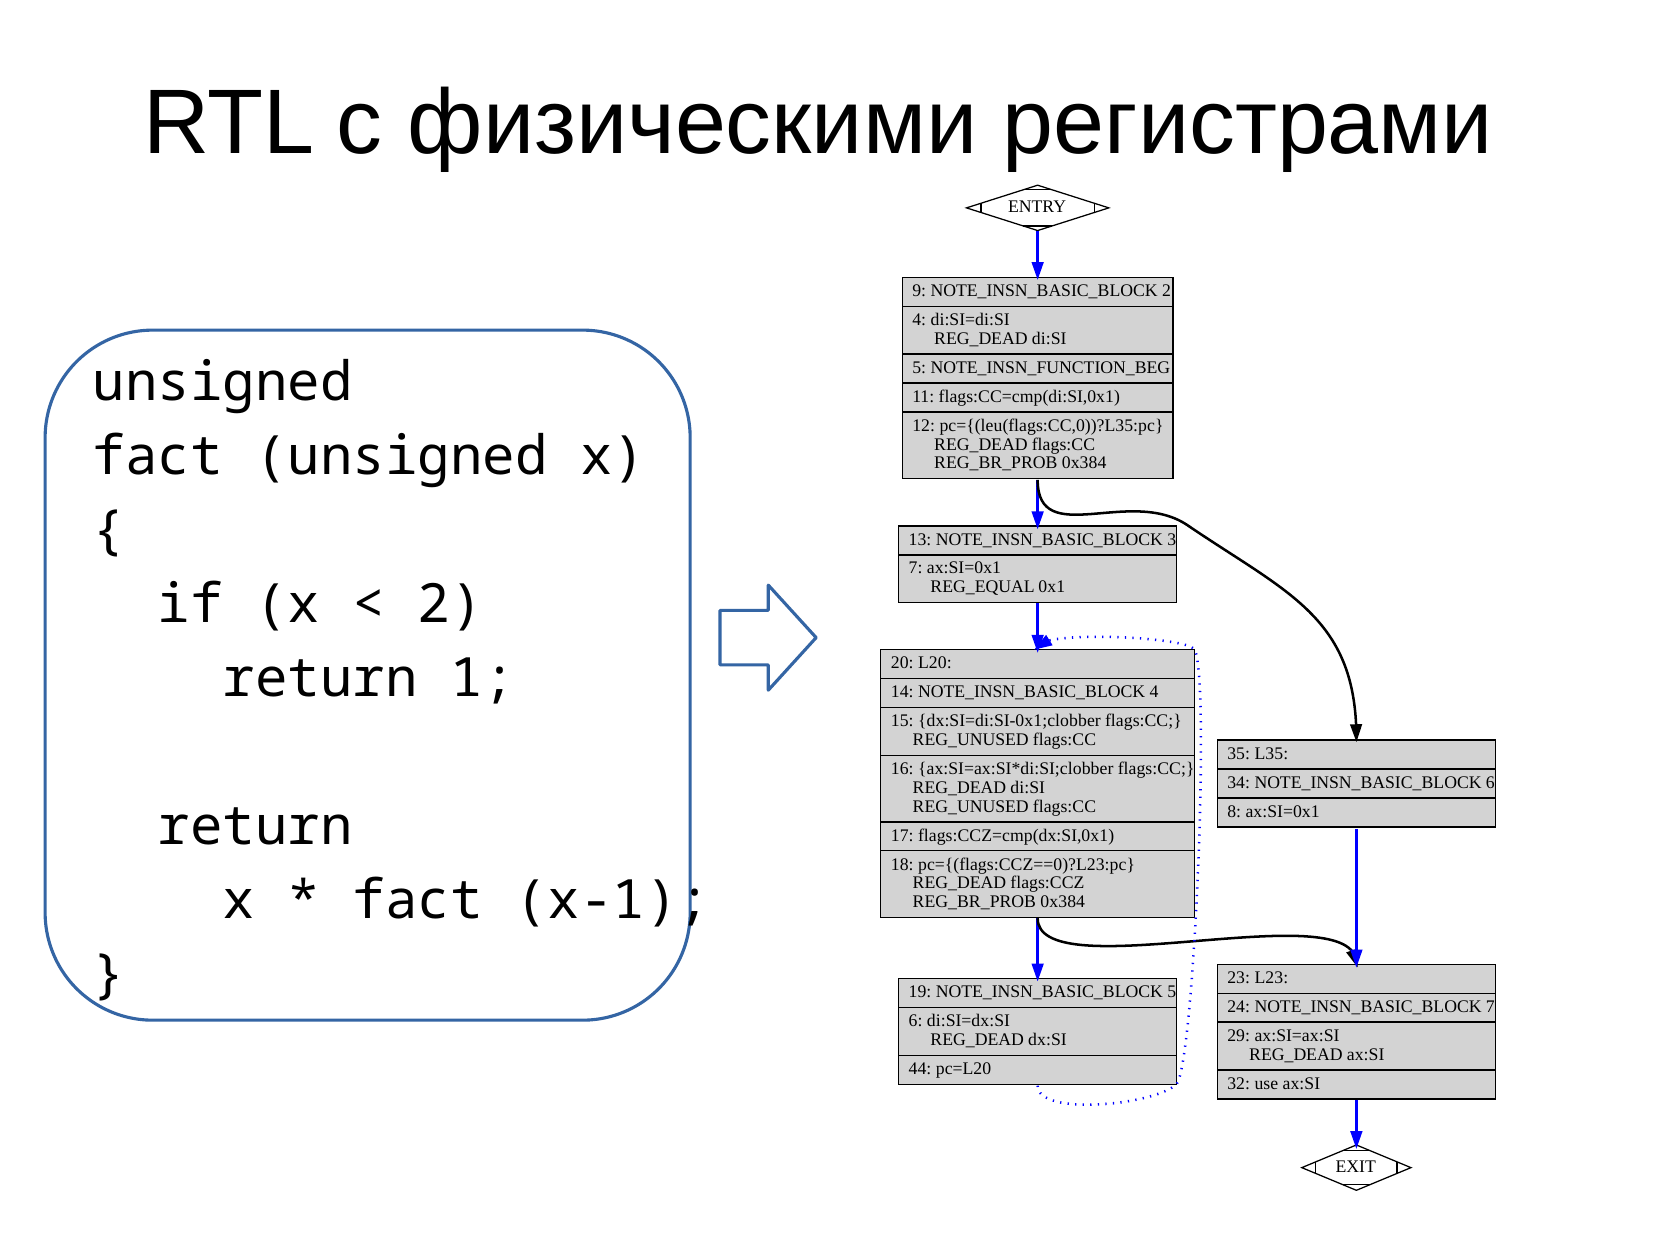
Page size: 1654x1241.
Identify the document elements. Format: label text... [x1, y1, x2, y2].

text_box [720, 585, 817, 691]
title RTL с физическими регистрами [75, 17, 1564, 226]
text_box unsigned fact (unsigned x) { if (x < 2) return 1; return x * fact (x-1); } [45, 330, 691, 1021]
picture [821, 180, 1501, 1196]
